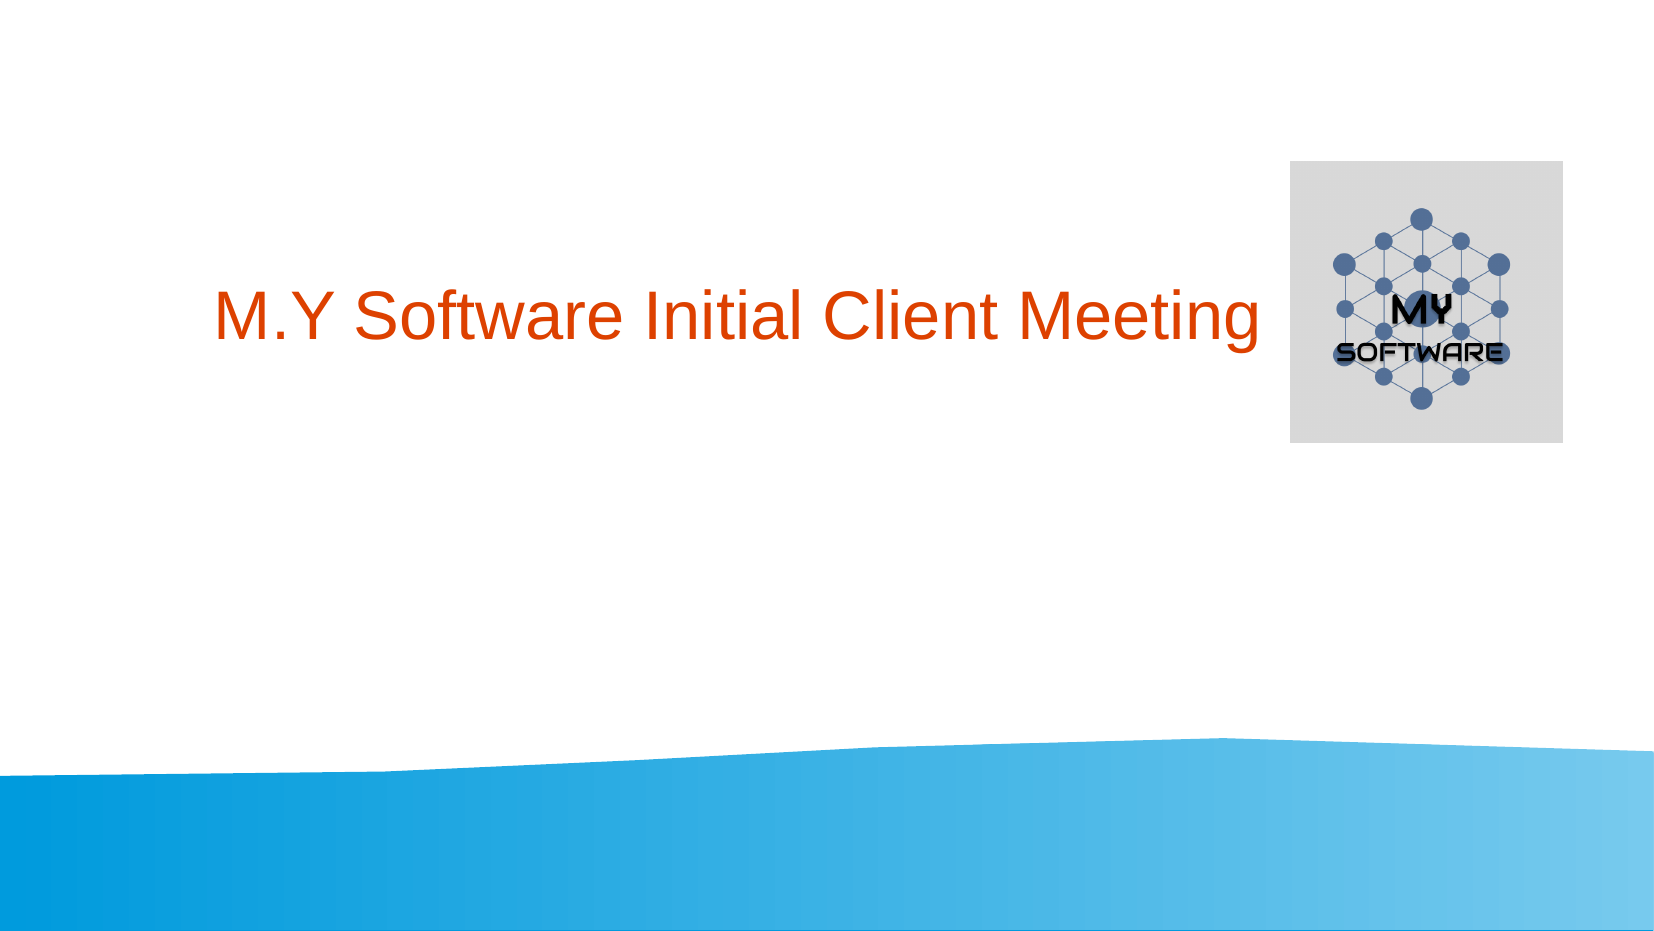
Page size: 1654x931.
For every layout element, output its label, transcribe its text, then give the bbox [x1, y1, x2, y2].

title M.Y Software Initial Client Meeting [0, 265, 1290, 443]
picture [1290, 161, 1563, 443]
